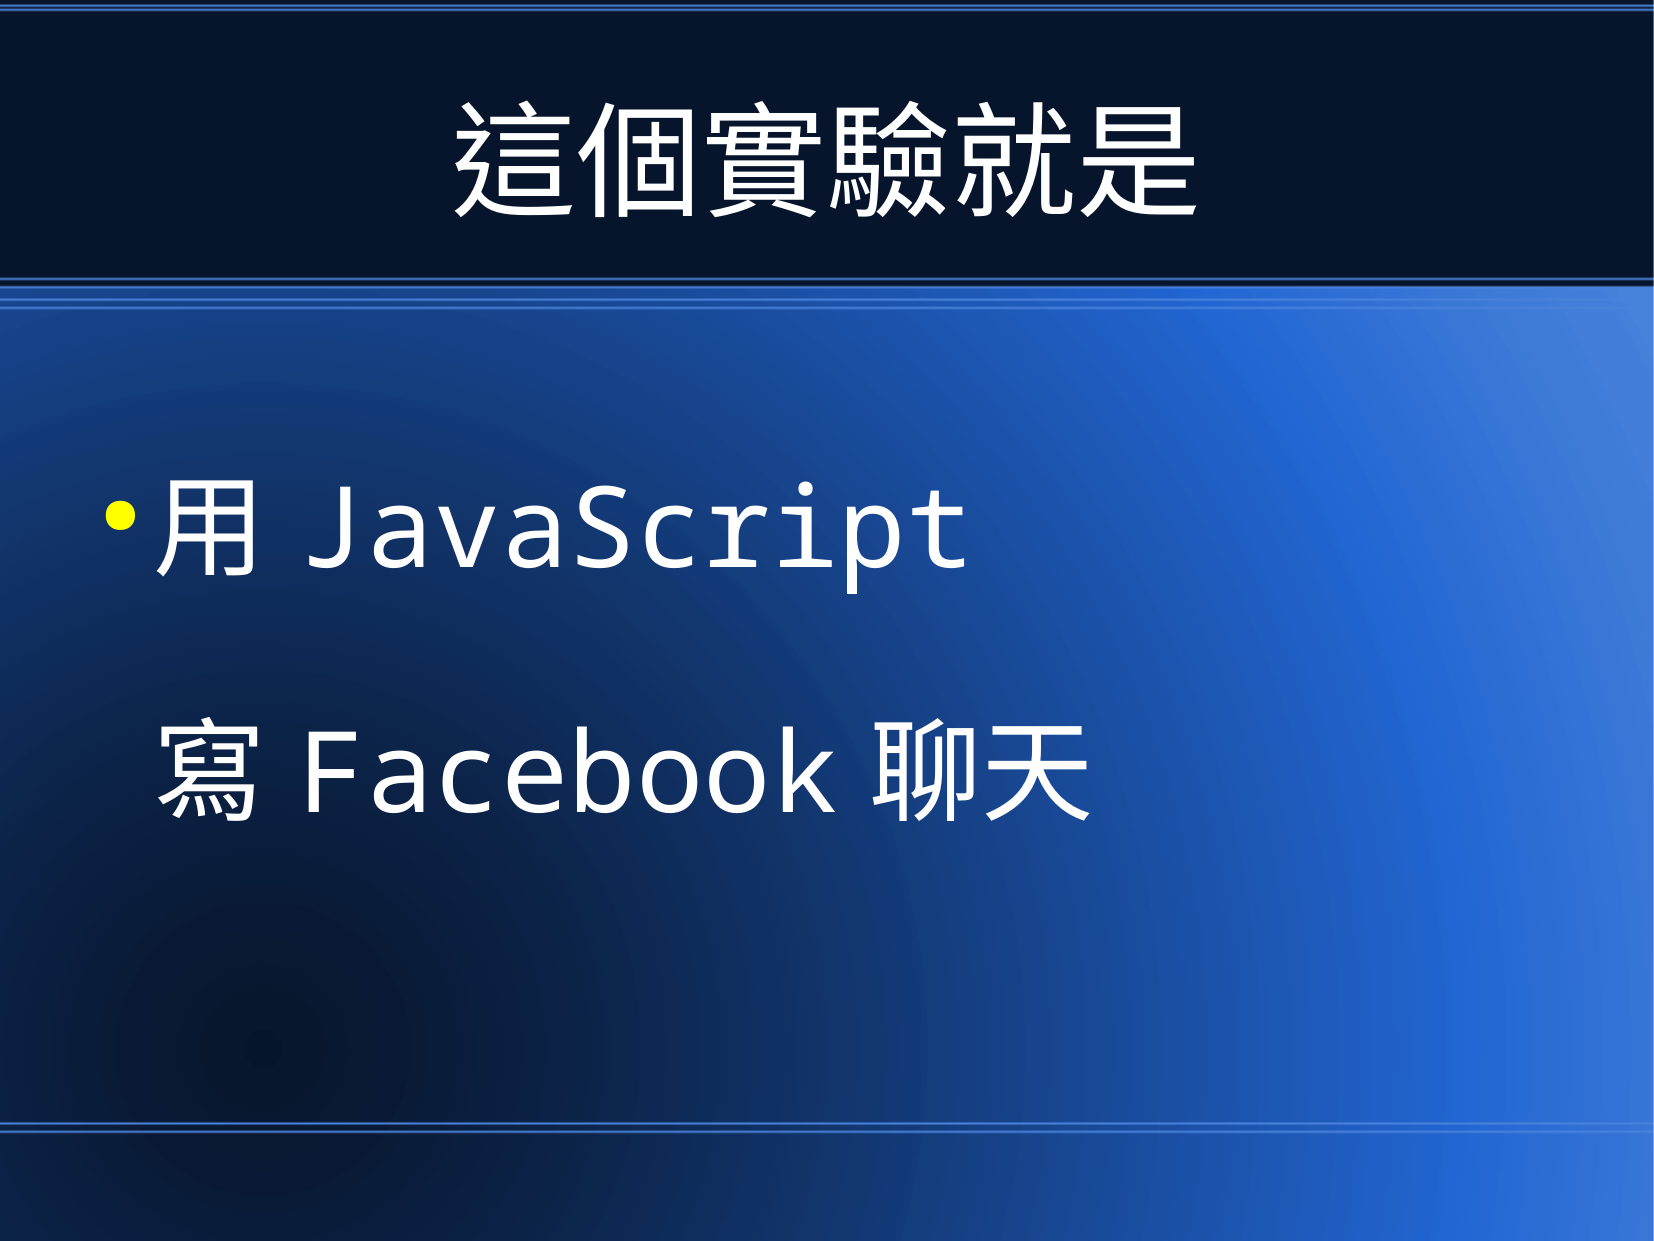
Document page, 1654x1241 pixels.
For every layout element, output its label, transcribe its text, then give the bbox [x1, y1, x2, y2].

picture [0, 0, 1654, 1241]
list 用JavaScript 寫Facebook聊天 [82, 355, 1571, 1241]
title 這個實驗就是 [82, 49, 1571, 257]
